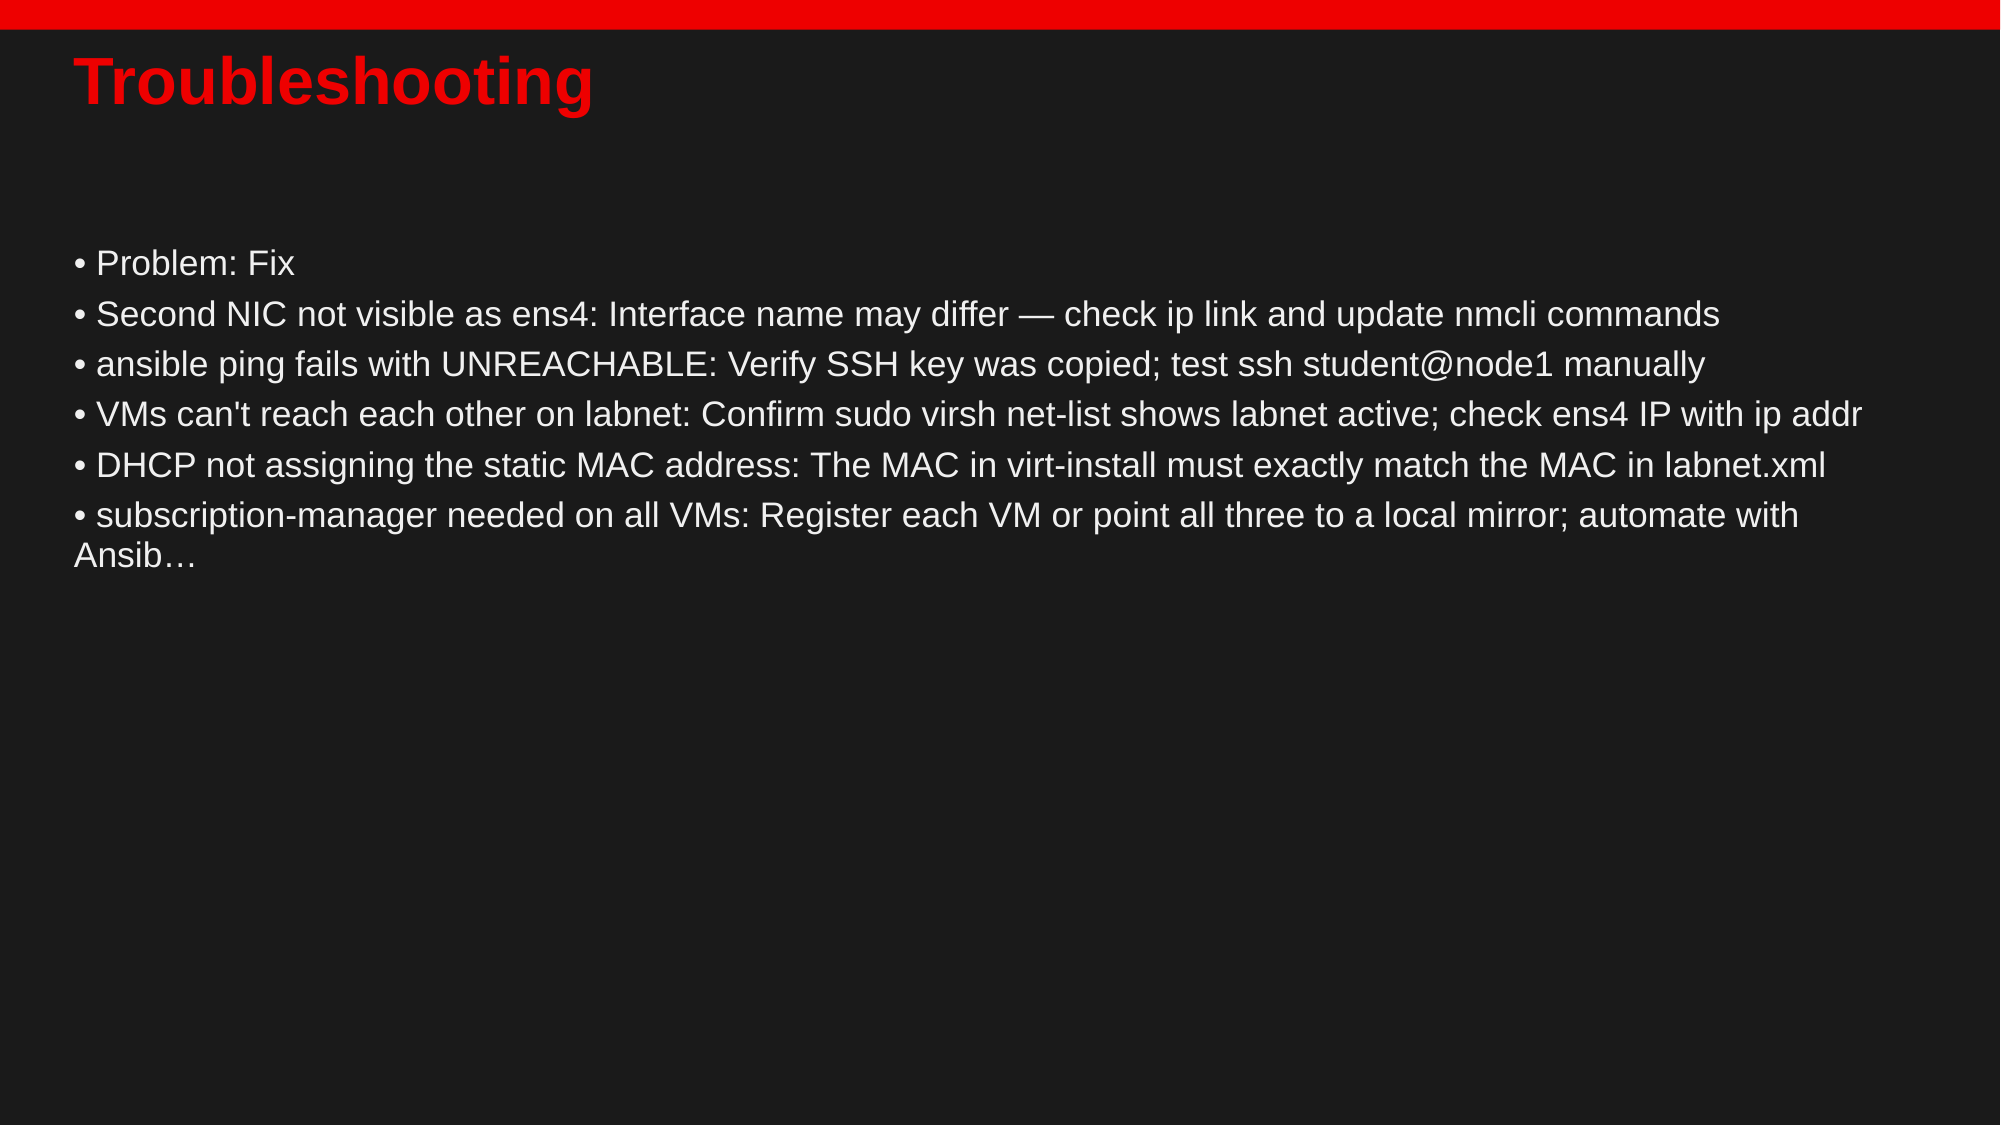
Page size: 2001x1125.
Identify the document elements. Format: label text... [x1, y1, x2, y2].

text_box [0, 0, 2001, 30]
text_box • Problem: Fix • Second NIC not visible as ens4: Interface name may differ — check ip link and update nmcli commands • ansible ping fails with UNREACHABLE: Verify SSH key was copied; test ssh student@node1 manually • VMs can't reach each other on labnet: Confirm sudo virsh net-list shows labnet active; check ens4 IP with ip addr • DHCP not assigning the static MAC address: The MAC in virt-install must exactly match the MAC in labnet.xml • subscription-manager needed on all VMs: Register each VM or point all three to a local mirror; automate with Ansib… [59, 236, 1942, 1037]
text_box Troubleshooting [59, 36, 1942, 208]
